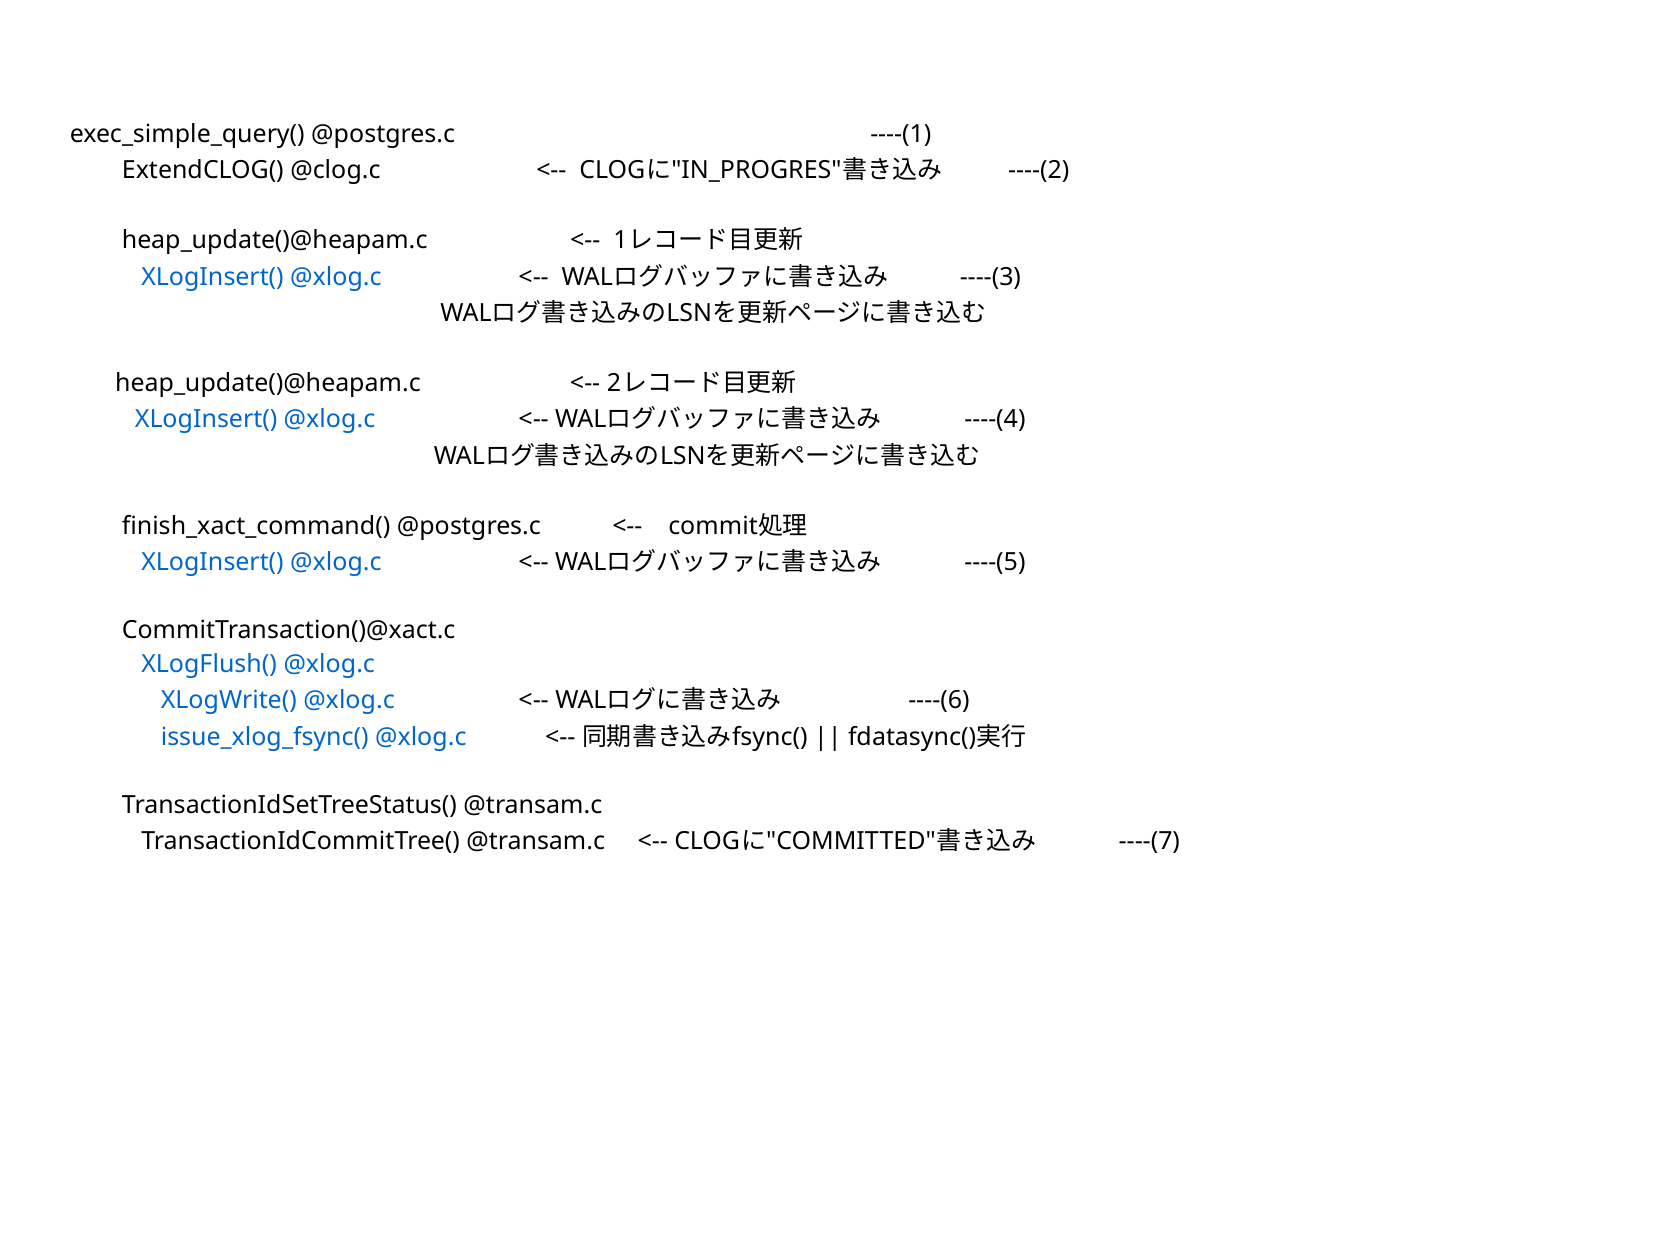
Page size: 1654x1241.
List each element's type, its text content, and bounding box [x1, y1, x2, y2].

text_box exec_simple_query() @postgres.c ----(1) ExtendCLOG() @clog.c <-- CLOGに"IN_PROGRES"書き込み ----(2) heap_update()@heapam.c <-- 1レコード目更新 XLogInsert() @xlog.c <-- WALログバッファに書き込み ----(3) WALログ書き込みのLSNを更新ページに書き込む heap_update()@heapam.c <-- 2レコード目更新 XLogInsert() @xlog.c <-- WALログバッファに書き込み ----(4) WALログ書き込みのLSNを更新ページに書き込む finish_xact_command() @postgres.c <-- commit処理 XLogInsert() @xlog.c <-- WALログバッファに書き込み ----(5) CommitTransaction()@xact.c XLogFlush() @xlog.c XLogWrite() @xlog.c <-- WALログに書き込み ----(6) issue_xlog_fsync() @xlog.c <-- 同期書き込みfsync() || fdatasync()実行 TransactionIdSetTreeStatus() @transam.c TransactionIdCommitTree() @transam.c <-- CLOGに"COMMITTED"書き込み ----(7) [55, 108, 1352, 860]
